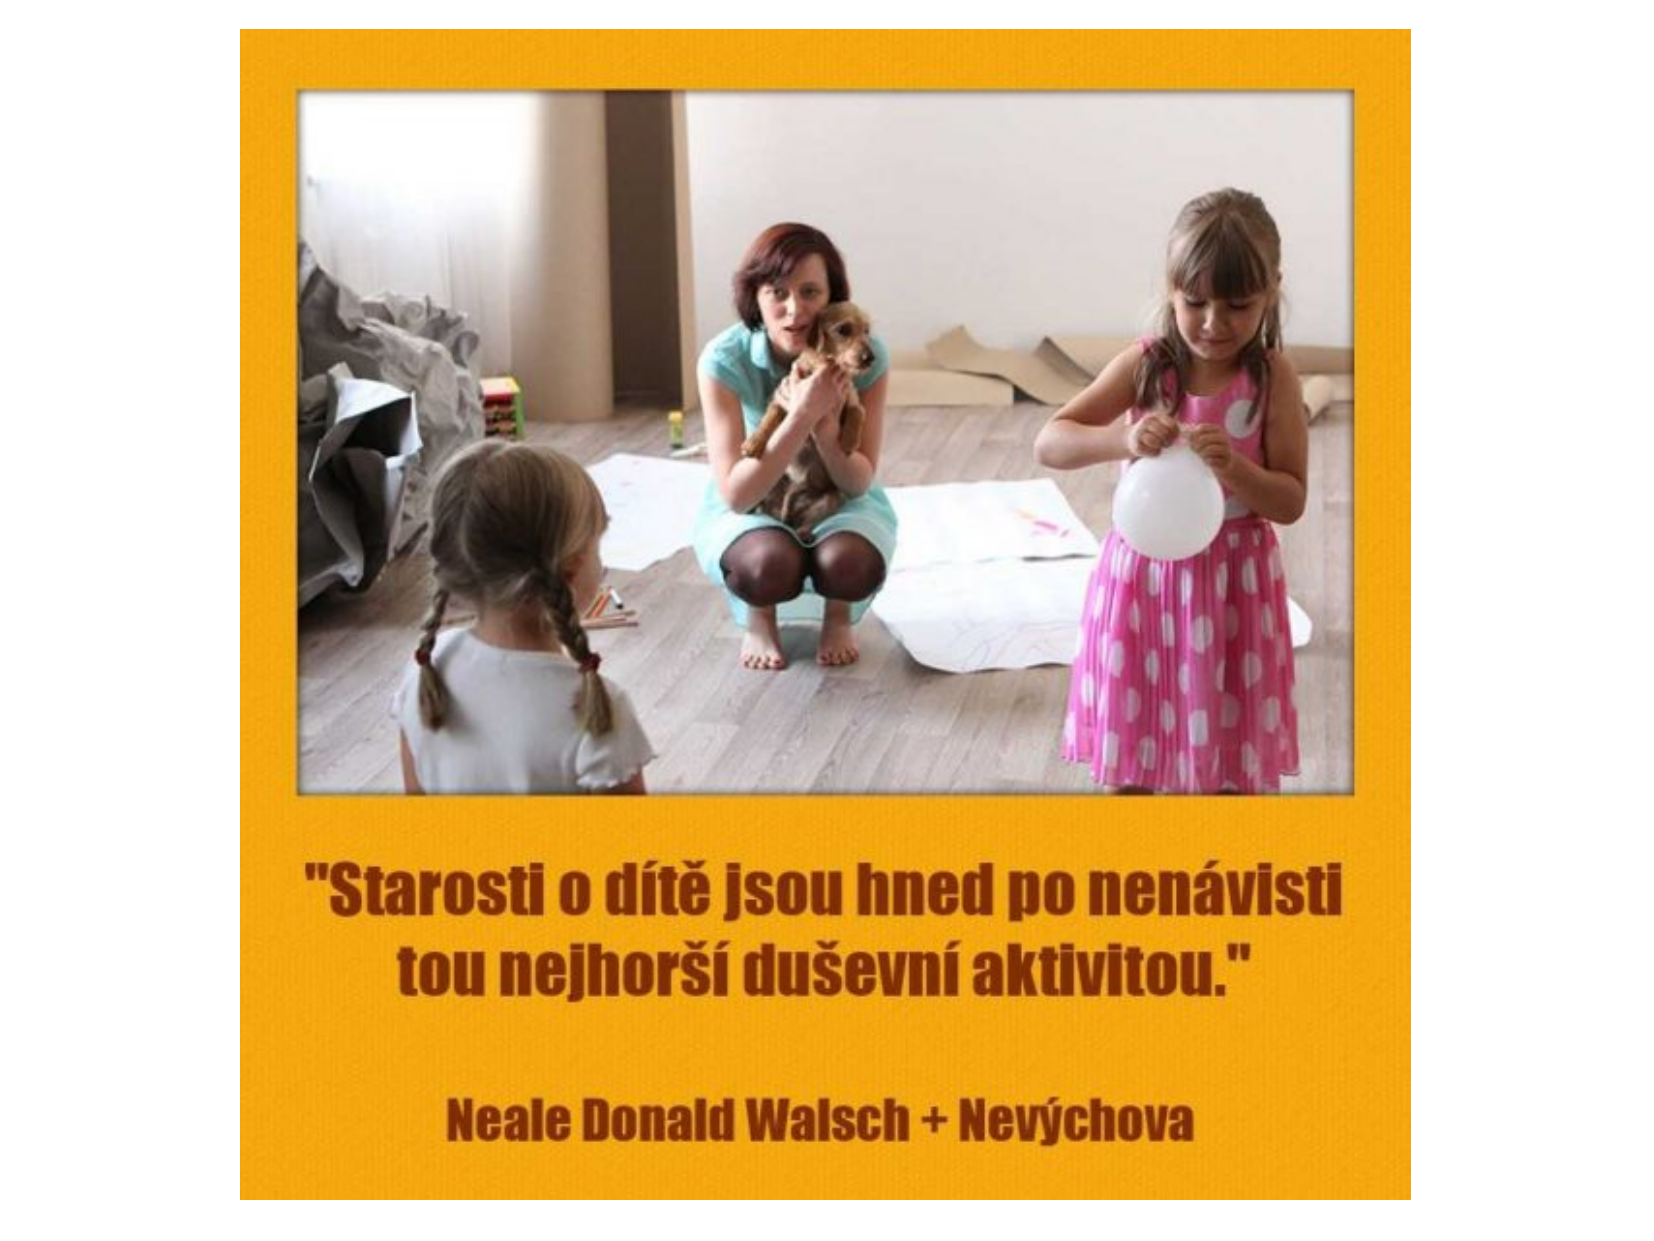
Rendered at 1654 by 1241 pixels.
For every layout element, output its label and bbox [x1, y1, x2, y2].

picture [240, 29, 1411, 1201]
